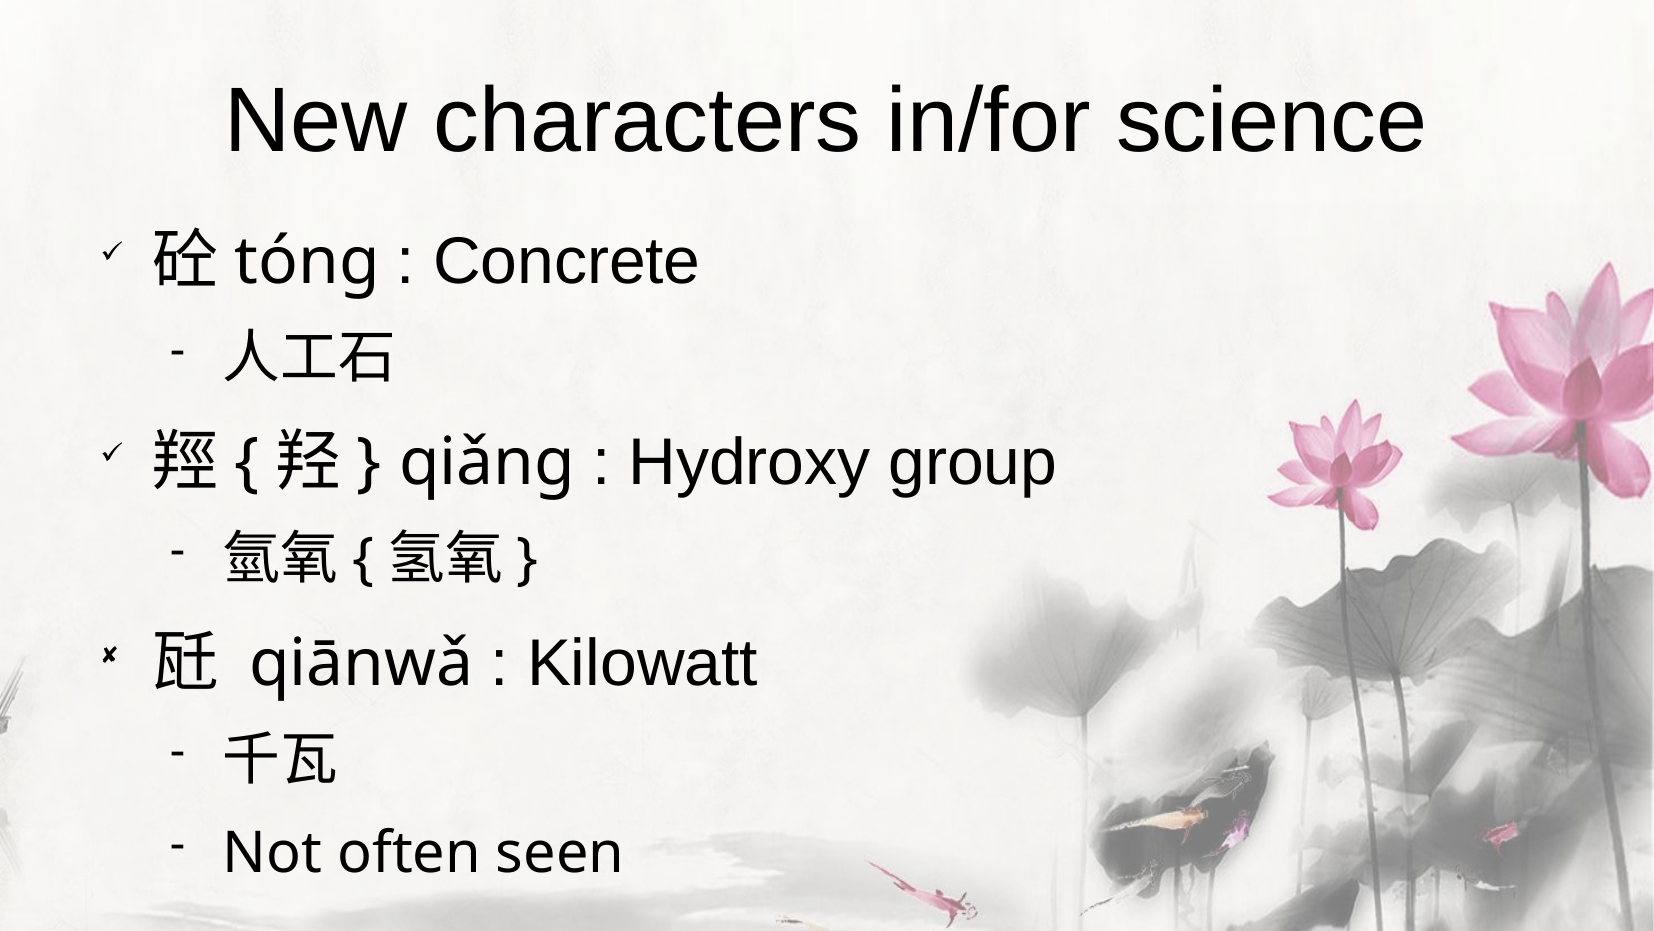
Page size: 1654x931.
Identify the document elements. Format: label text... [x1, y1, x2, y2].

text_box New characters in/for science [82, 59, 1571, 170]
text_box 砼tóng : Concrete 人工石 羥{羟} qiǎng : Hydroxy group 氫氧{氢氧} 瓩 qiānwǎ : Kilowatt 千瓦 Not often seen [82, 217, 1571, 886]
